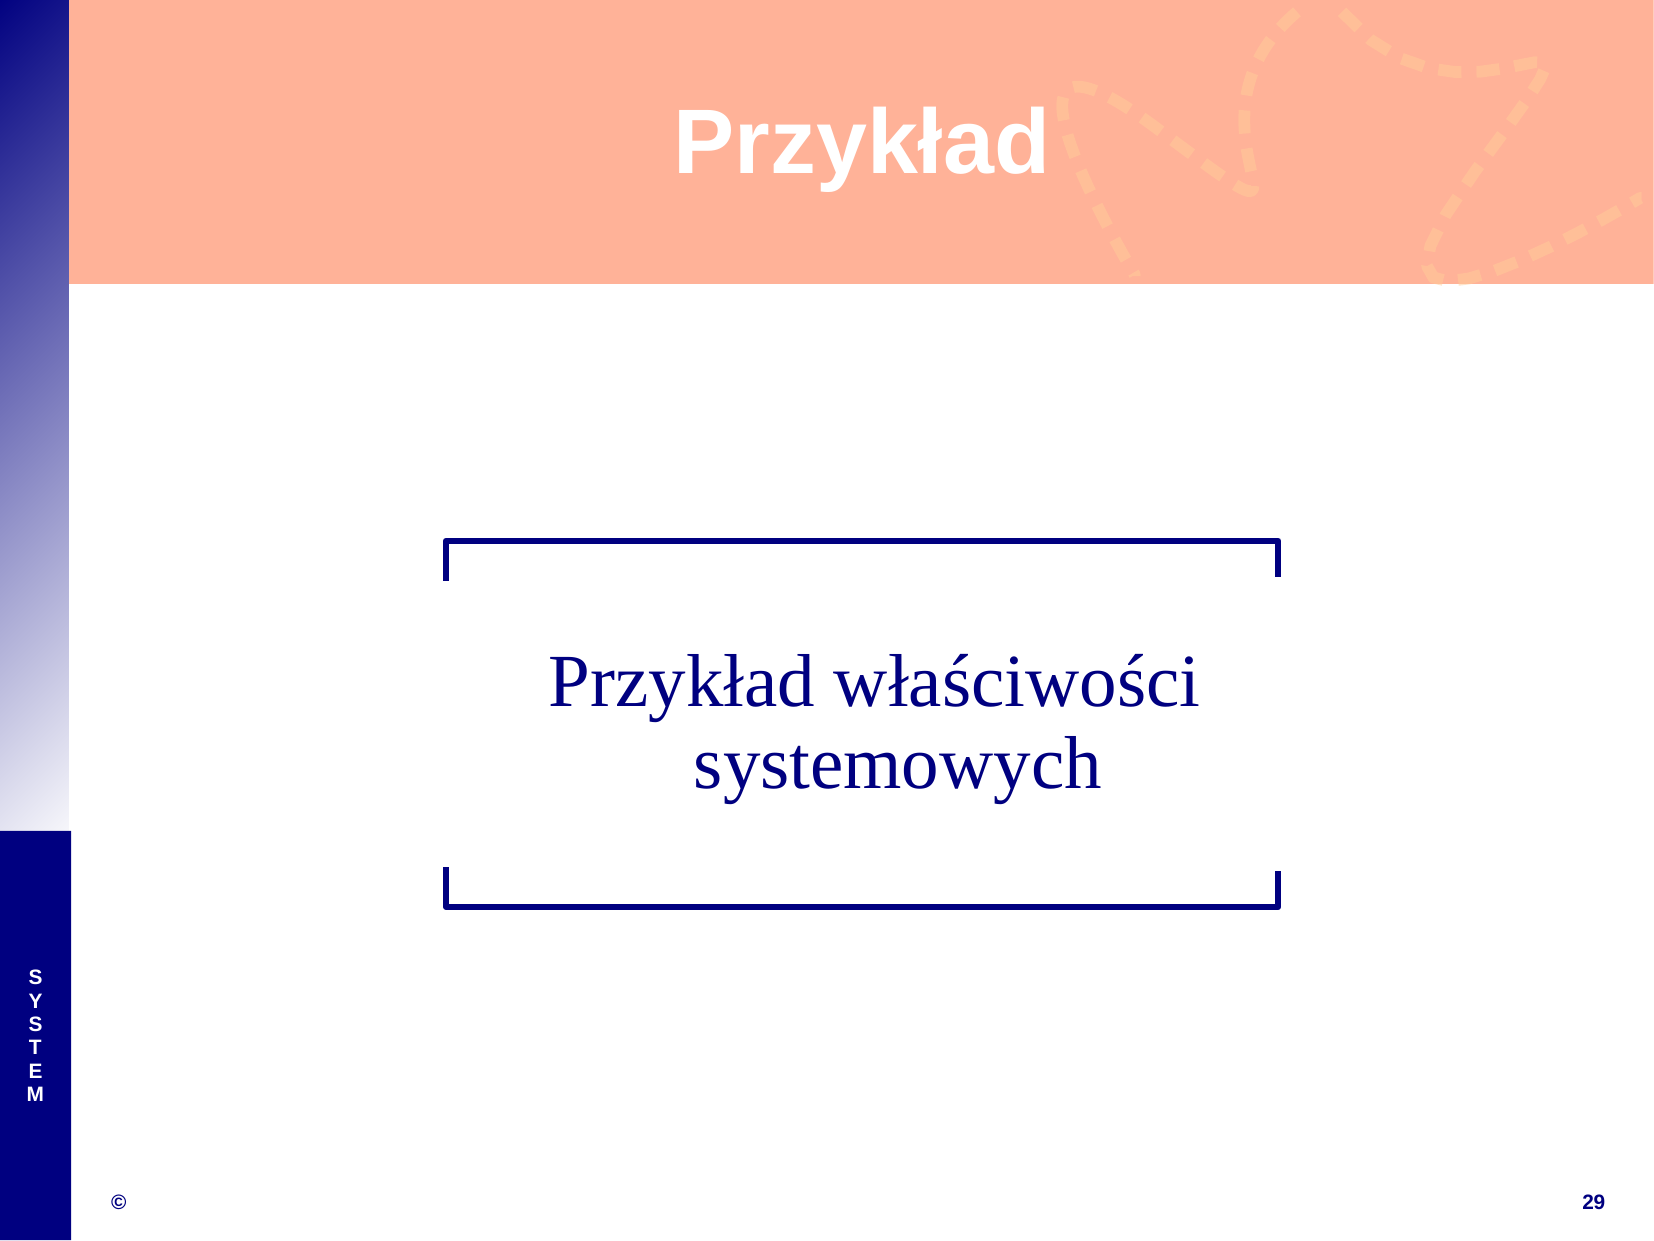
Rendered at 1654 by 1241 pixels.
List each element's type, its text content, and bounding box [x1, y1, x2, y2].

title Przykład [70, 37, 1654, 246]
text_box Przykład właściwości systemowych [461, 513, 1263, 931]
text_box S Y S T E M [0, 831, 71, 1241]
